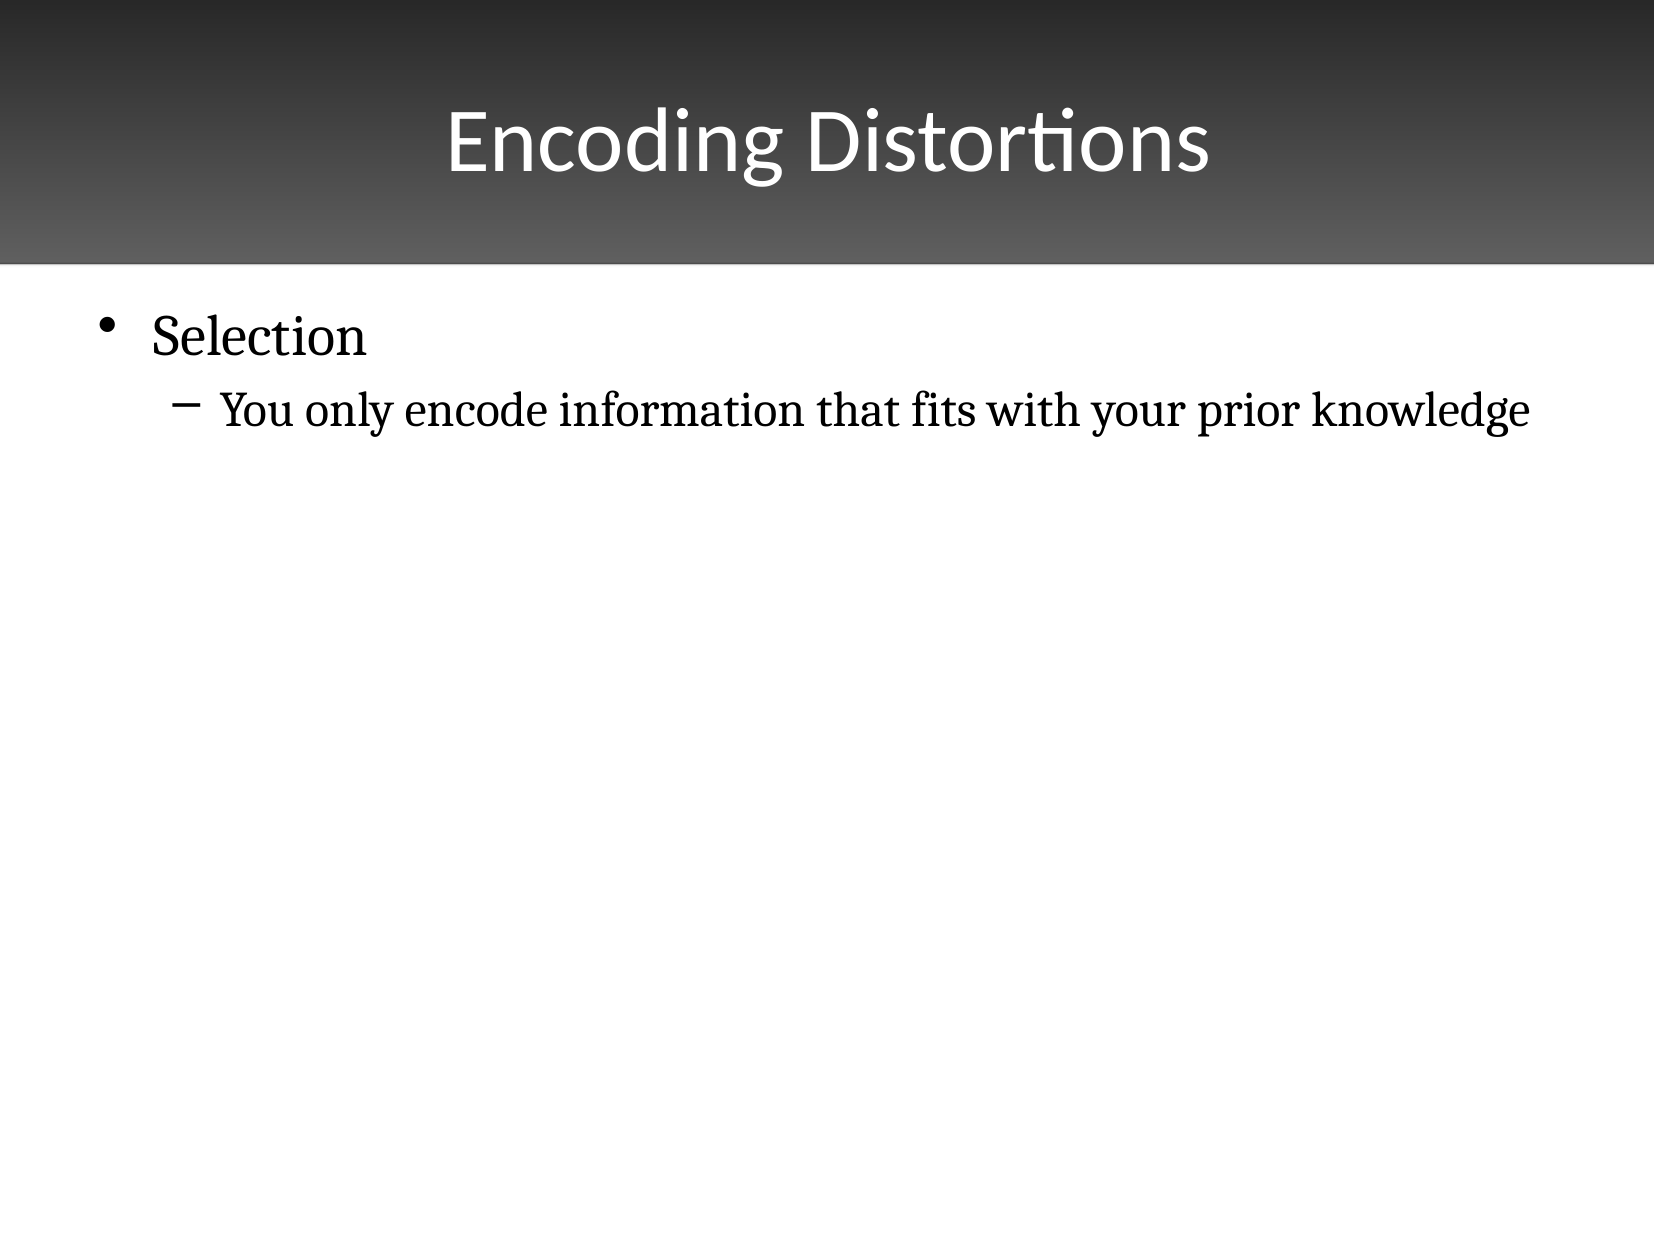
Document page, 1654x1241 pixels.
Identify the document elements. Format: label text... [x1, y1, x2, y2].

title Encoding Distortions [84, 26, 1573, 243]
list Selection You only encode information that fits with your prior knowledge [82, 289, 1571, 1108]
